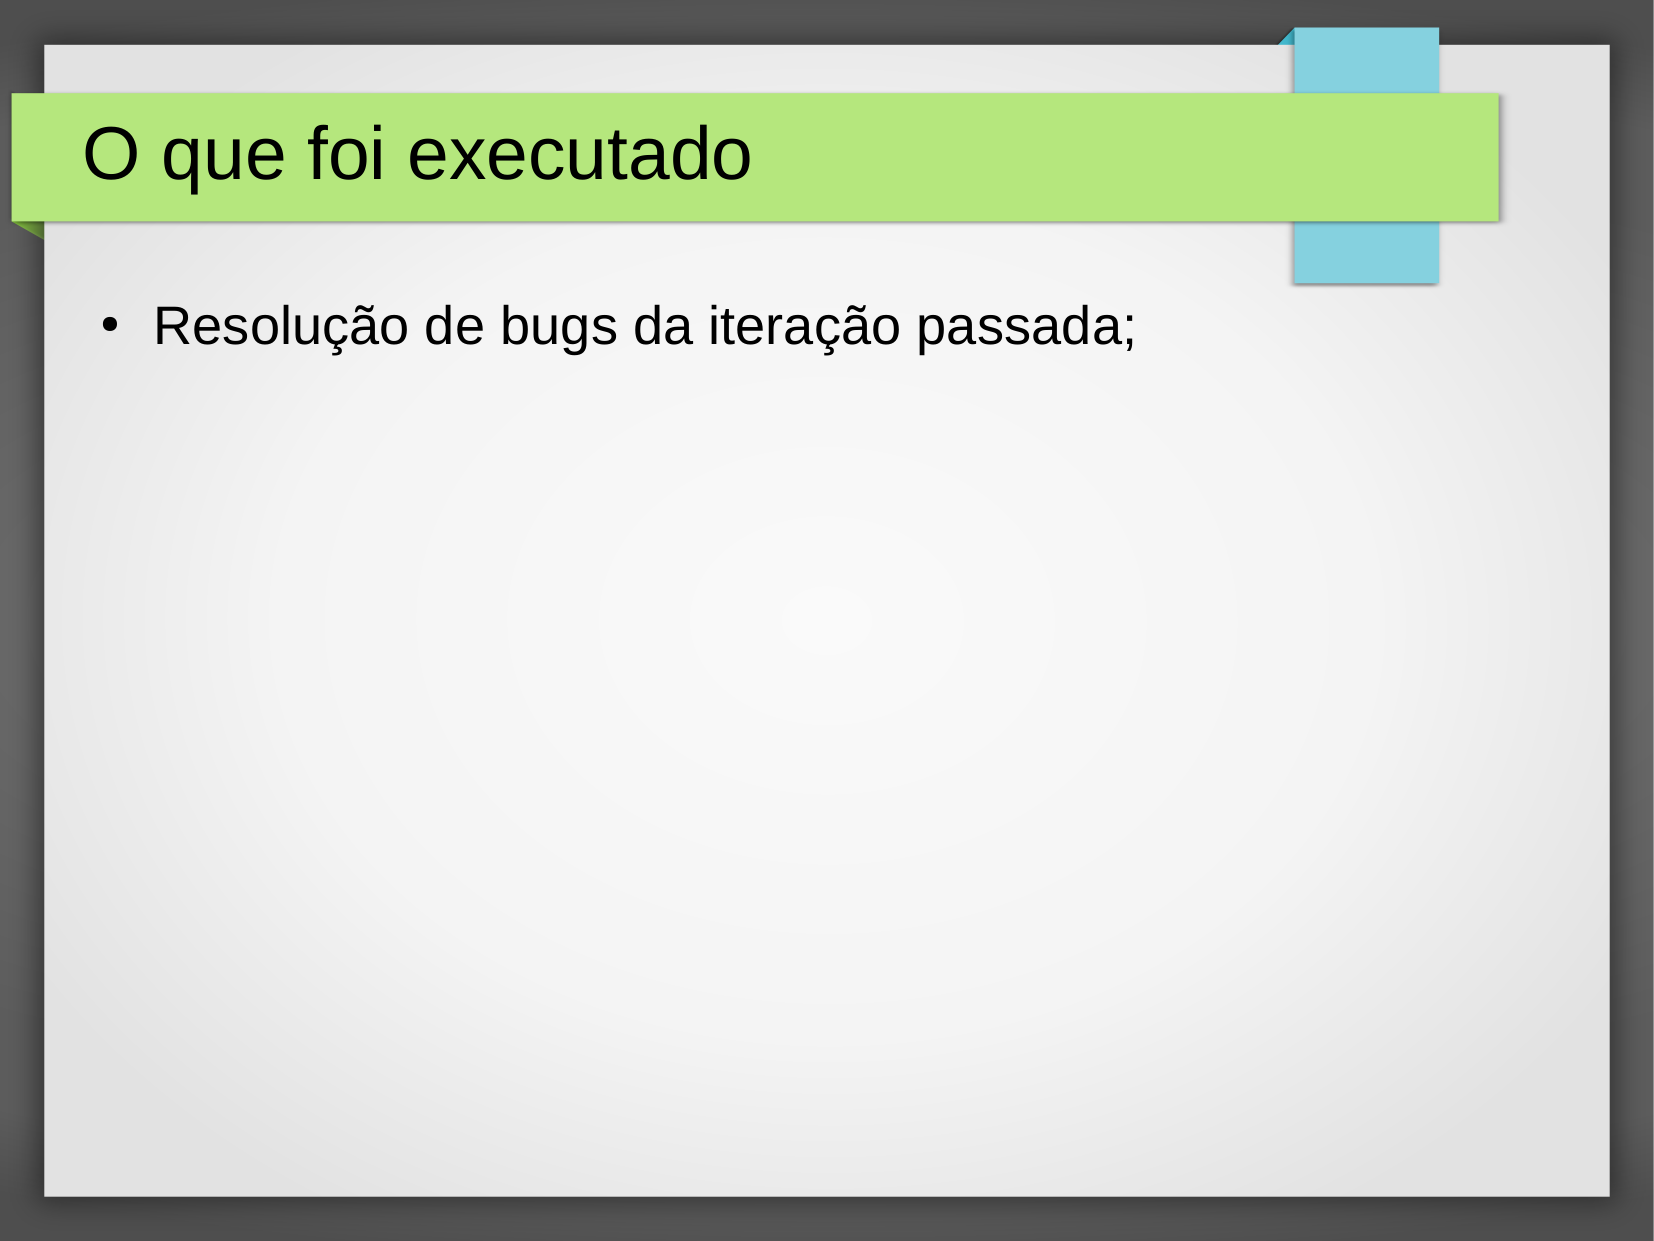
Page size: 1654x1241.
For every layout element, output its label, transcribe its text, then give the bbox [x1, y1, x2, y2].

list Resolução de bugs da iteração passada; [82, 295, 1571, 1015]
picture [0, 0, 1654, 1241]
title O que foi executado [82, 94, 1264, 213]
